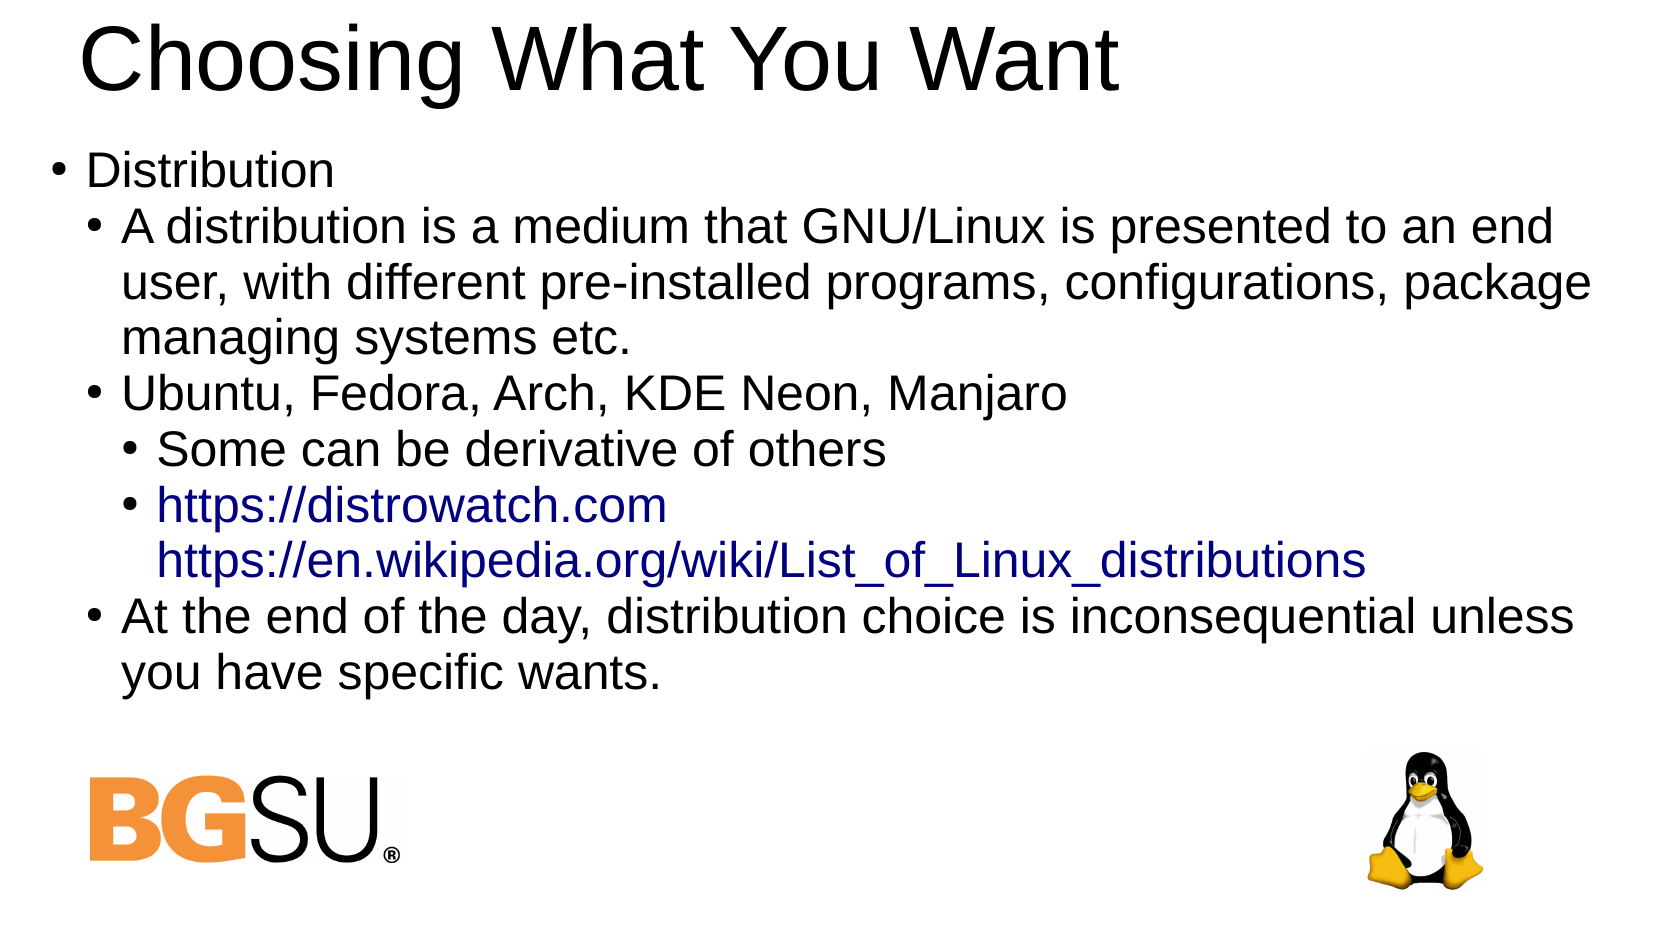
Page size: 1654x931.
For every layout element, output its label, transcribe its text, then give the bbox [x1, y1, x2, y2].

picture [1365, 749, 1486, 893]
text_box Choosing What You Want [0, 0, 1201, 135]
text_box Distribution A distribution is a medium that GNU/Linux is presented to an end user, with different pre-installed programs, configurations, package managing systems etc. Ubuntu, Fedora, Arch, KDE Neon, Manjaro Some can be derivative of others https://distrowatch.com https://en.wikipedia.org/wiki/List_of_Linux_distributions At the end of the day, distribution choice is inconsequential unless you have specific wants. [0, 135, 1614, 708]
picture [90, 775, 409, 863]
